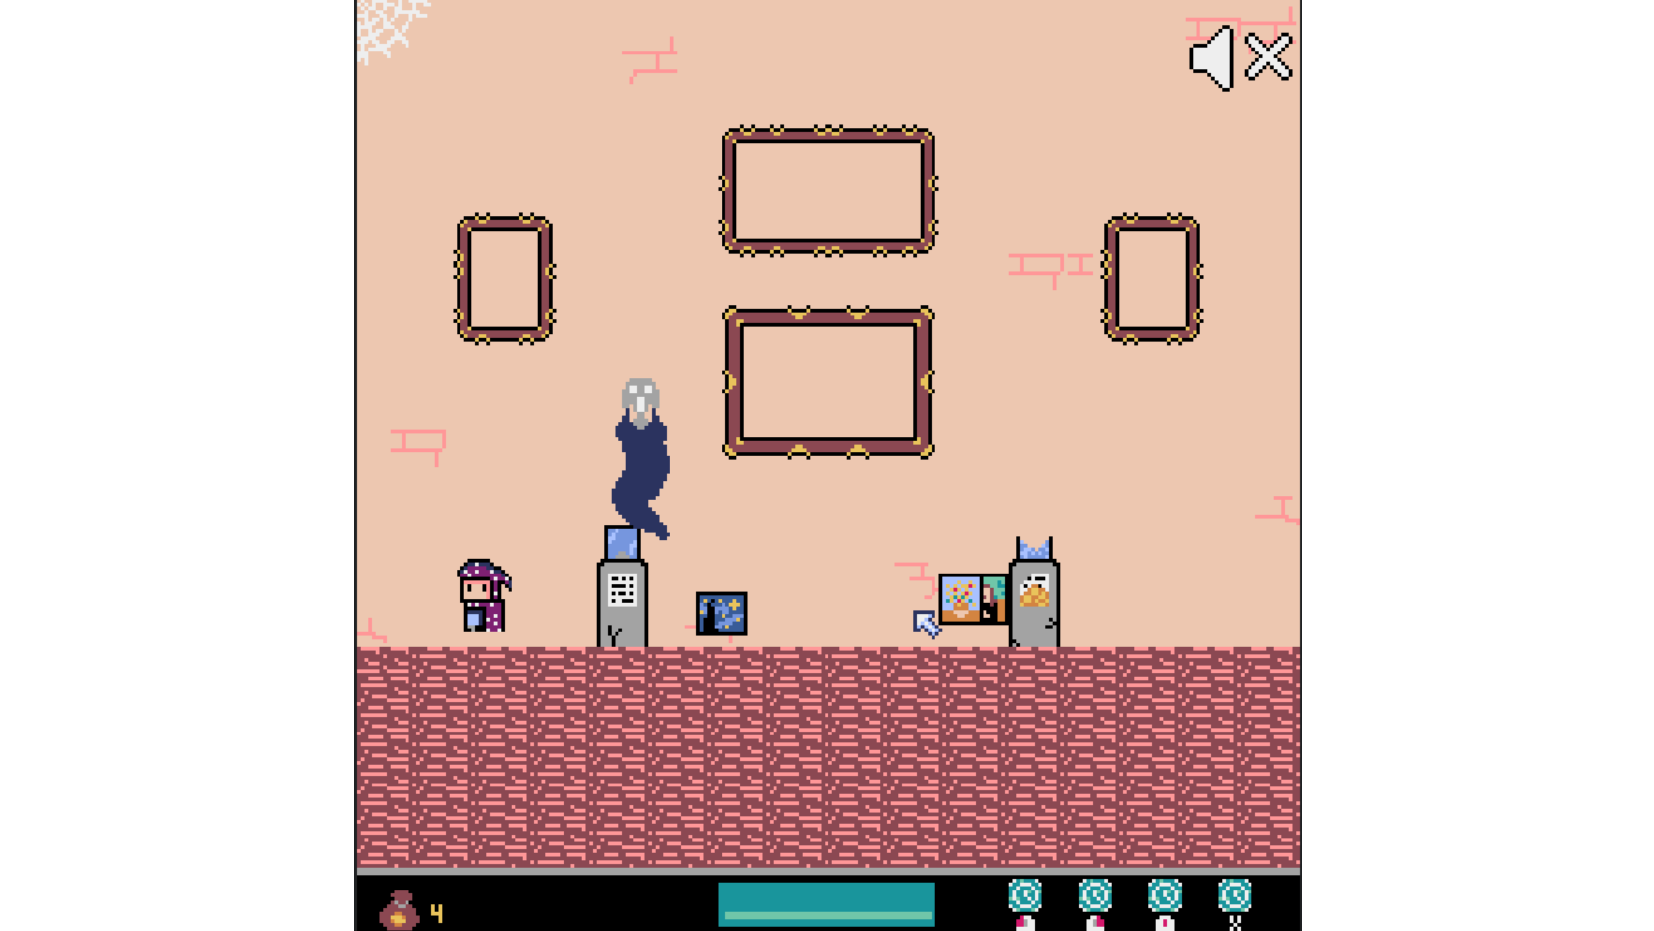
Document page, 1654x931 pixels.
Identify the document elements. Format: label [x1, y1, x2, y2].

picture [354, 0, 1302, 931]
